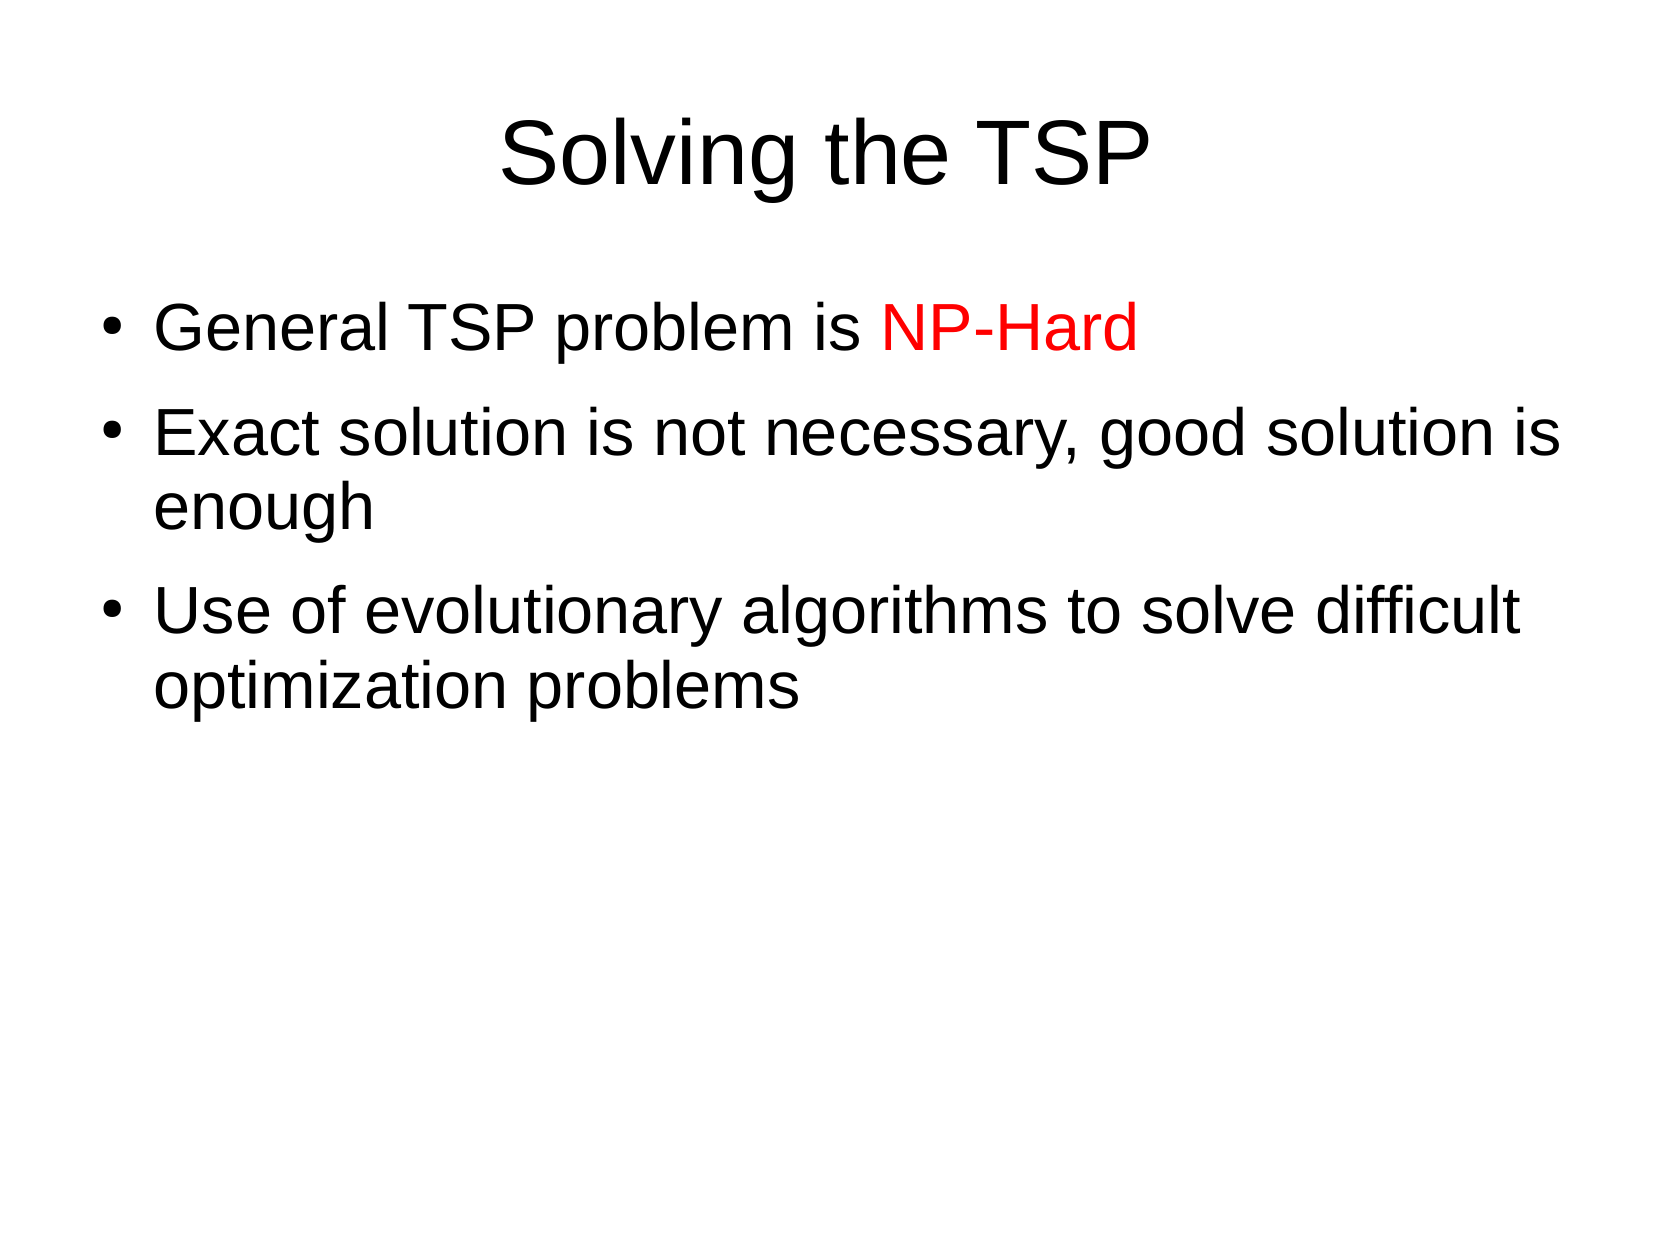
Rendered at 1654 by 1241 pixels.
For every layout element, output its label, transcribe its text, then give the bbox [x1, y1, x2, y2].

list General TSP problem is NP-Hard Exact solution is not necessary, good solution is enough Use of evolutionary algorithms to solve difficult optimization problems [82, 290, 1571, 1010]
title Solving the TSP [82, 49, 1571, 257]
